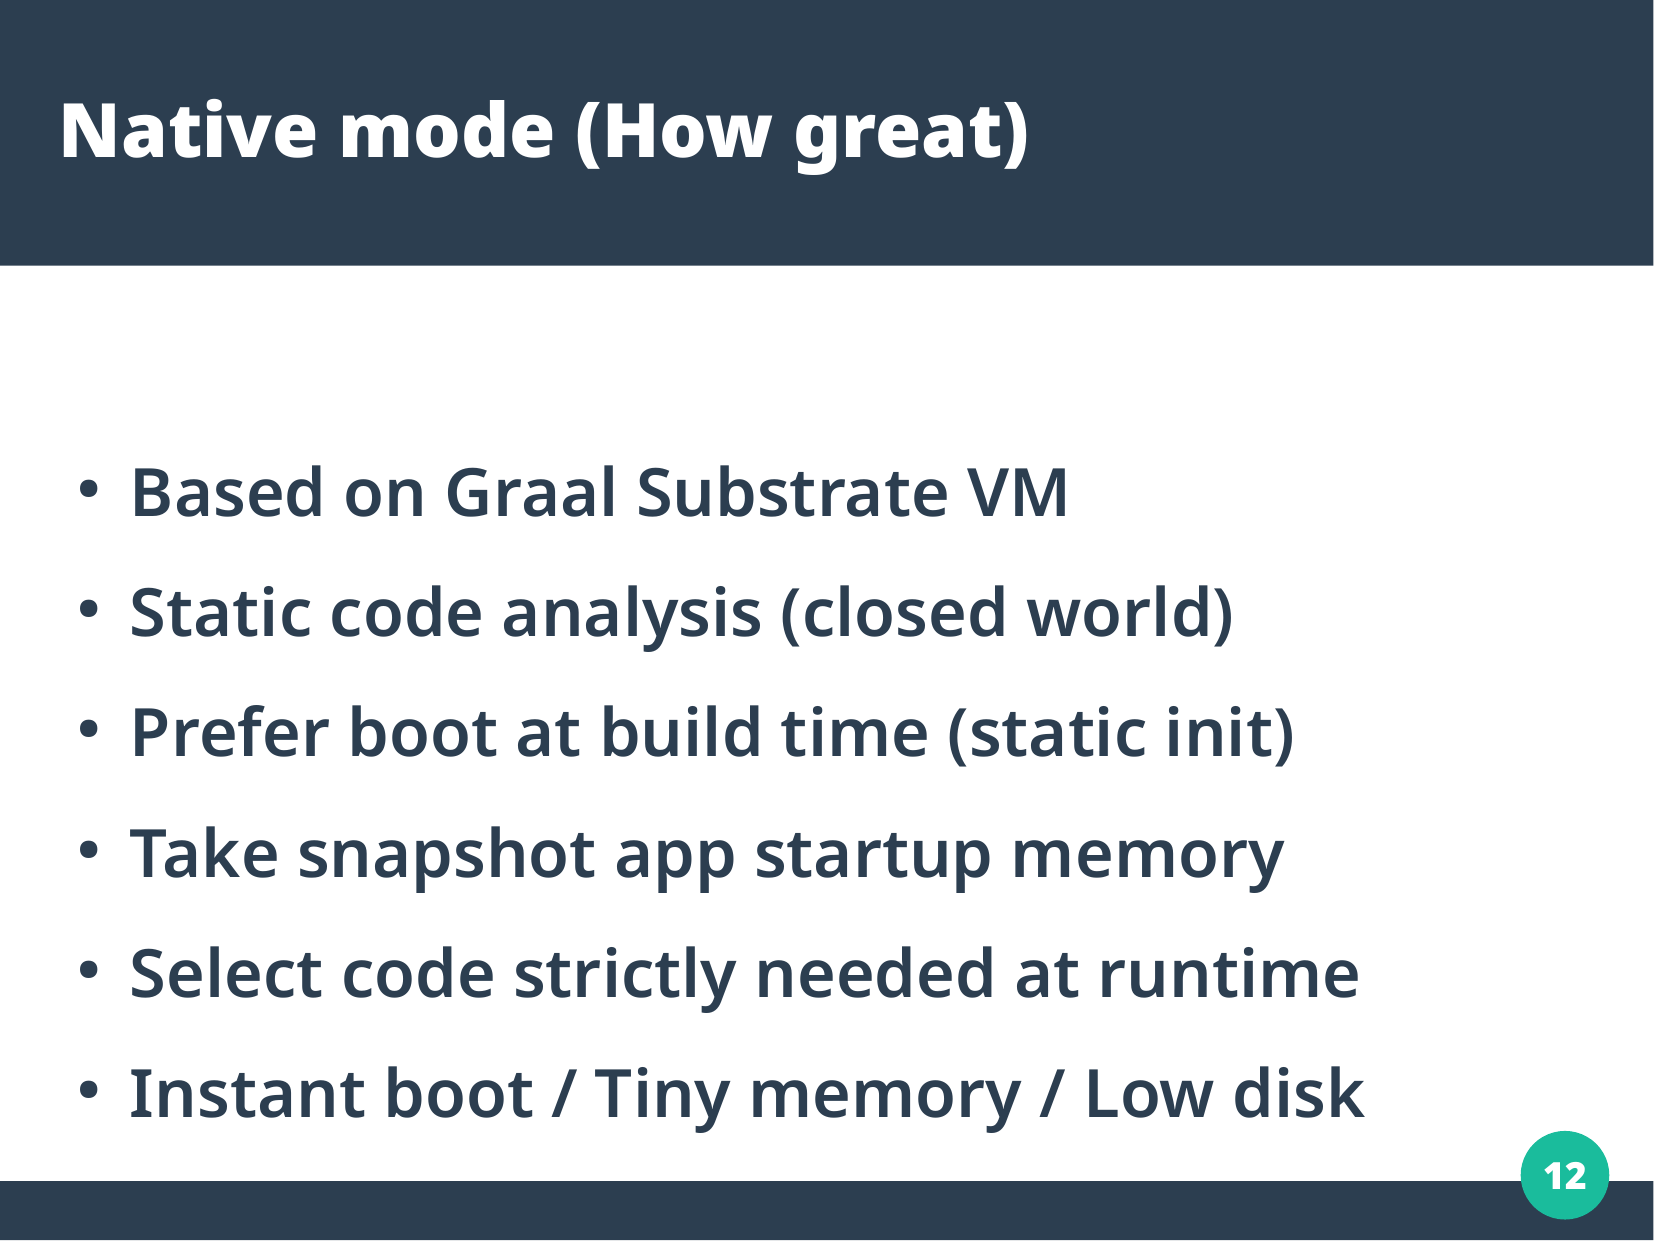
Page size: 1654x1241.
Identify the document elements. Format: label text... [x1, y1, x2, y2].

list Based on Graal Substrate VM Static code analysis (closed world) Prefer boot at build time (static init) Take snapshot app startup memory Select code strictly needed at runtime Instant boot / Tiny memory / Low disk [59, 324, 1595, 1152]
title Native mode (How great) [59, 49, 1595, 207]
